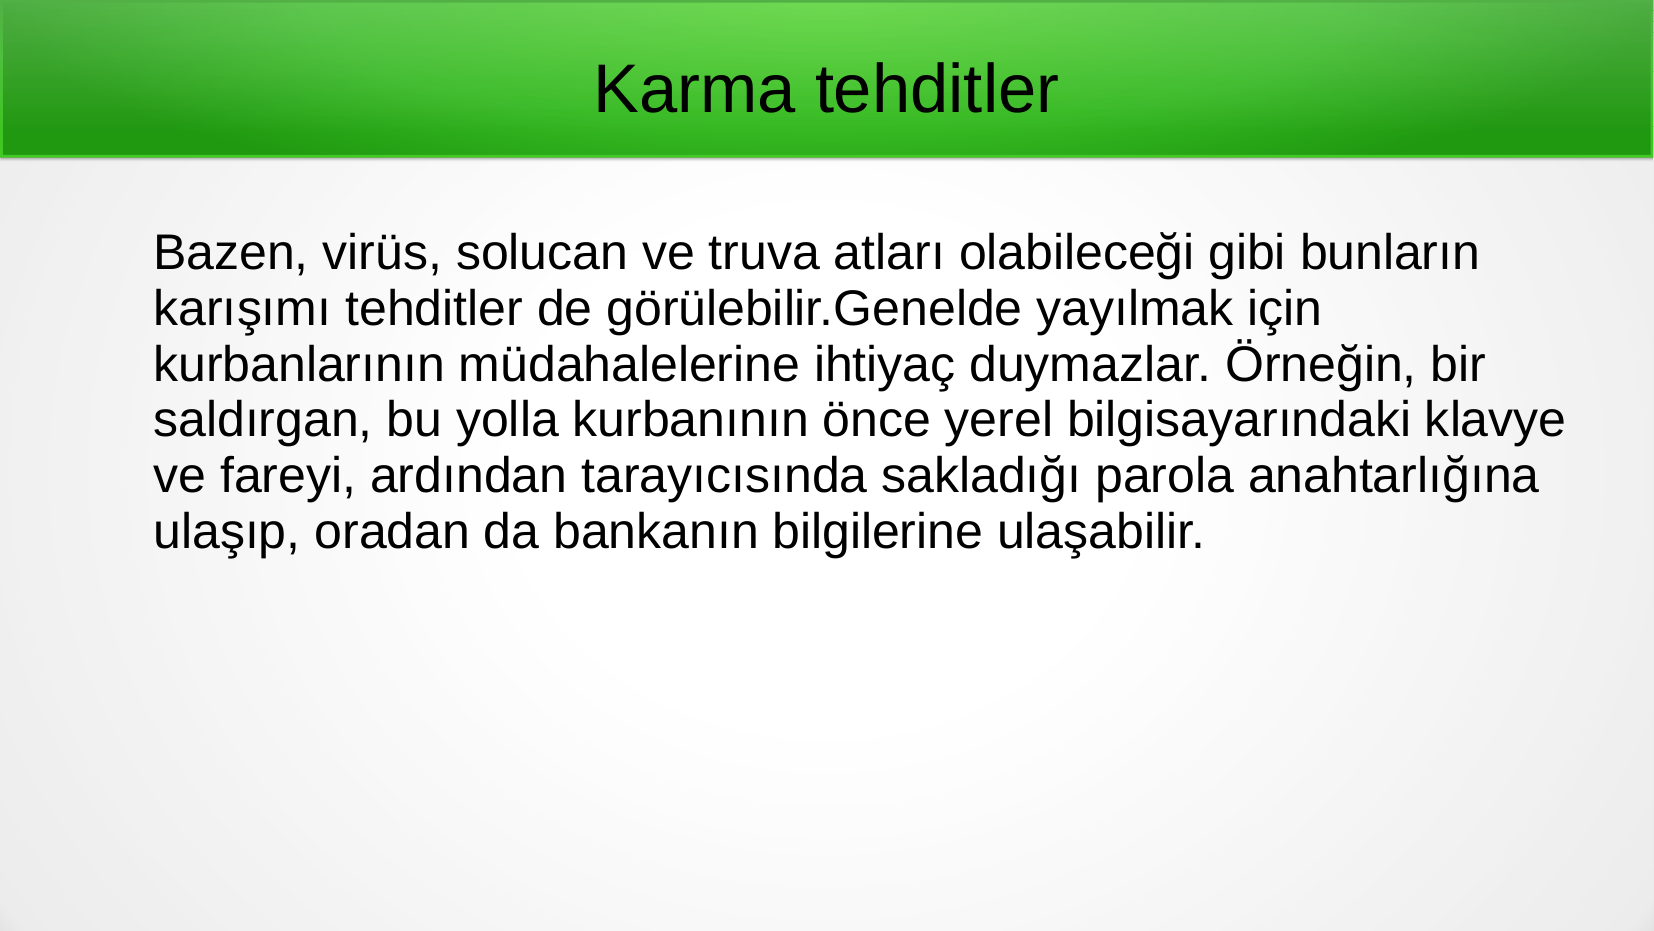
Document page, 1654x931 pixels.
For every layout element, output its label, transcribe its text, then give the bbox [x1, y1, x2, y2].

list Bazen, virüs, solucan ve truva atları olabileceği gibi bunların karışımı tehditler de görülebilir.Genelde yayılmak için kurbanlarının müdahalelerine ihtiyaç duymazlar. Örneğin, bir saldırgan, bu yolla kurbanının önce yerel bilgisayarındaki klavye ve fareyi, ardından tarayıcısında sakladığı parola anahtarlığına ulaşıp, oradan da bankanın bilgilerine ulaşabilir. [82, 224, 1571, 764]
title Karma tehditler [82, 35, 1571, 142]
